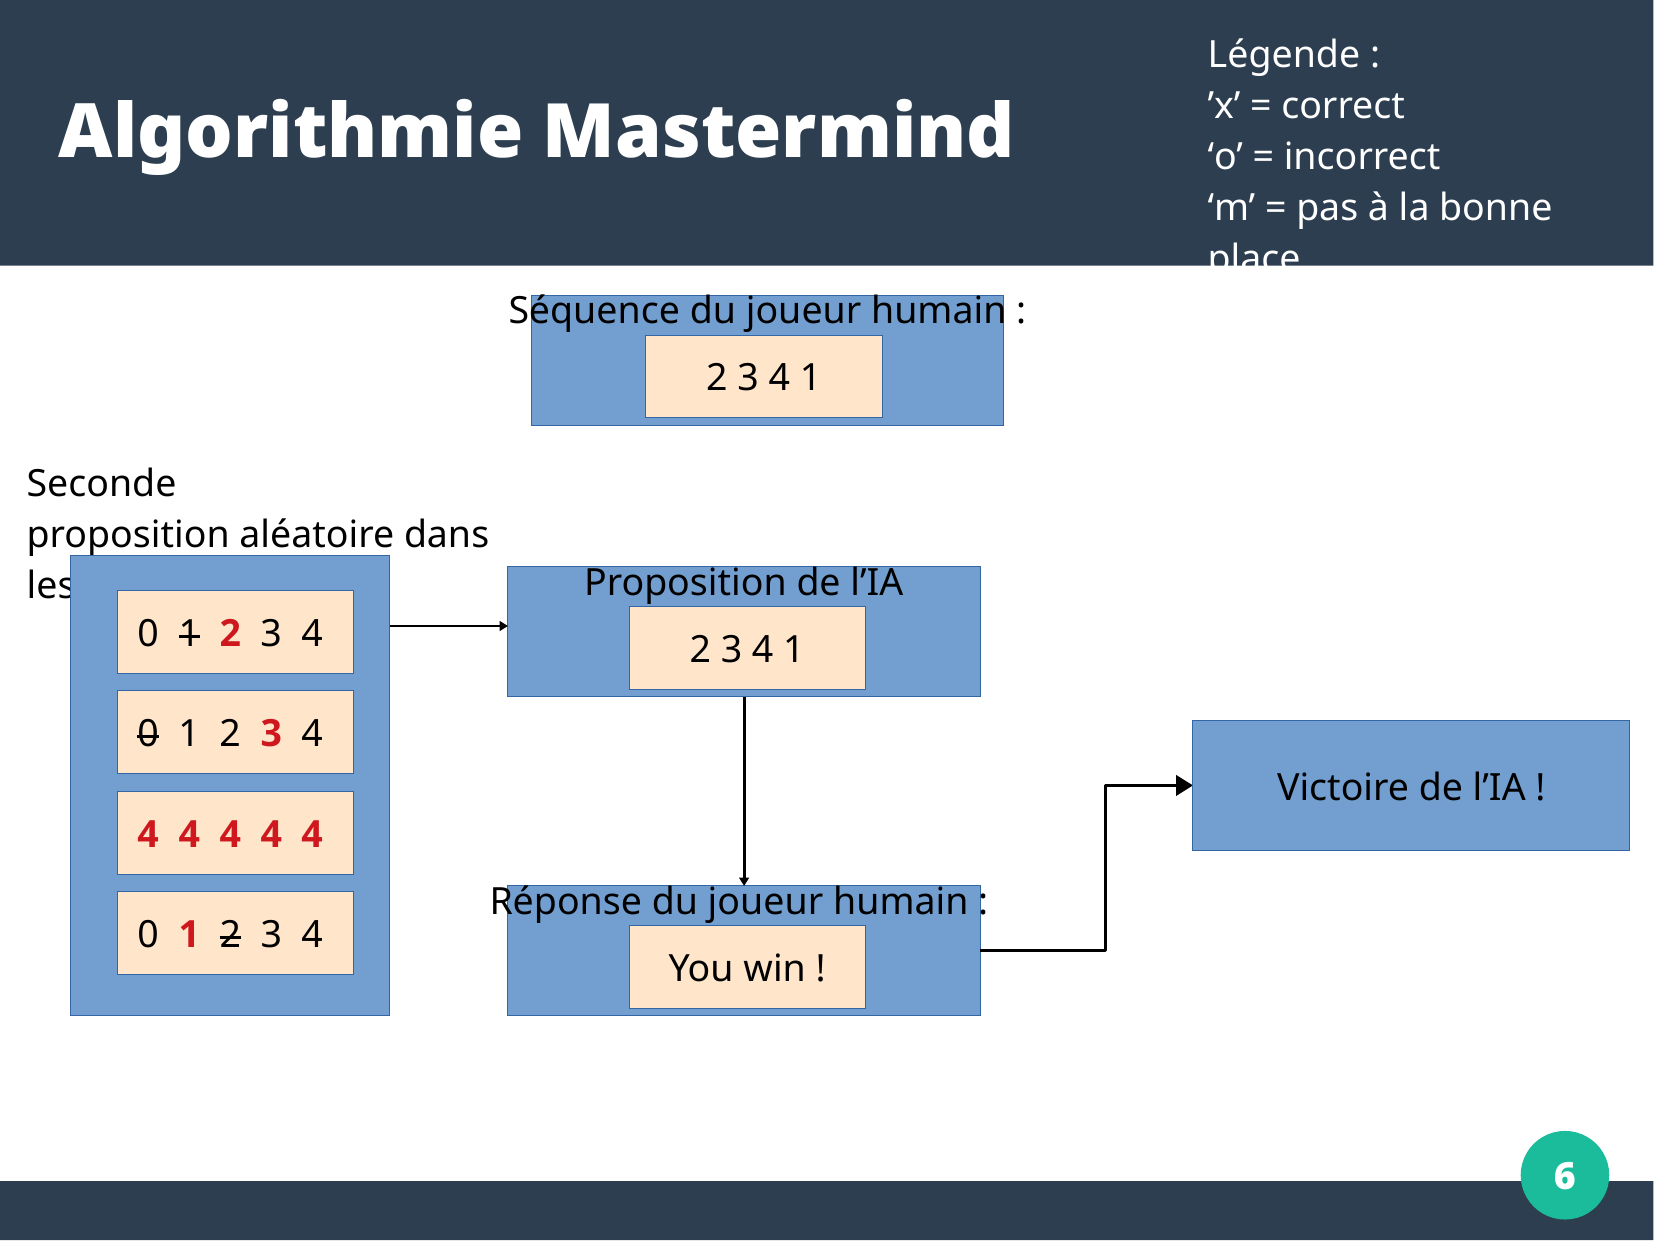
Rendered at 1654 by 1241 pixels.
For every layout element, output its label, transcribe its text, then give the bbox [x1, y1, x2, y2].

text_box Seconde proposition aléatoire dans les valeurs restantes [11, 448, 544, 559]
text_box Légende : ’x’ = correct ‘o’ = incorrect ‘m’ = pas à la bonne place [1192, 20, 1630, 272]
text_box 4 4 4 4 4 [117, 791, 354, 875]
text_box Victoire de l’IA ! [1192, 720, 1630, 851]
title Algorithmie Mastermind [59, 49, 1192, 207]
text_box 0 1 2 3 4 [117, 590, 354, 674]
text_box 0 1 2 3 4 [117, 690, 354, 774]
text_box Proposition de l’IA [507, 566, 981, 697]
text_box 2 3 4 1 [629, 606, 866, 690]
text_box 0 1 2 3 4 [117, 891, 354, 975]
text_box Réponse du joueur humain : [507, 885, 981, 1016]
text_box You win ! [629, 925, 866, 1009]
text_box 2 3 4 1 [645, 335, 883, 418]
text_box Séquence du joueur humain : [531, 295, 1004, 426]
text_box [70, 555, 390, 1016]
